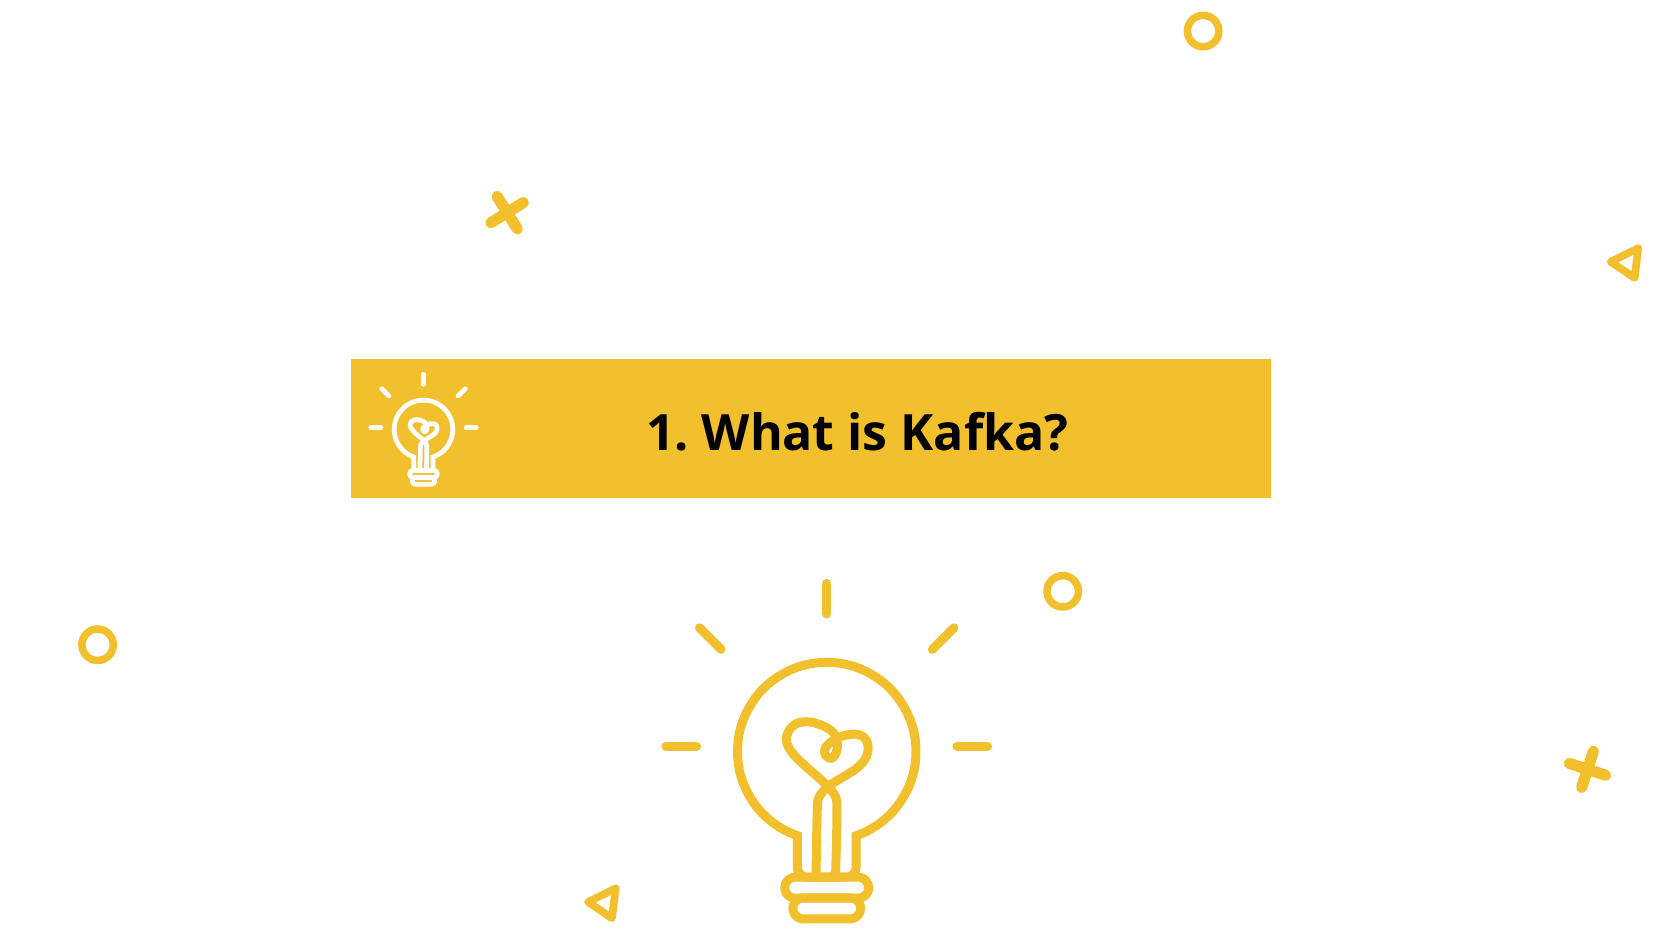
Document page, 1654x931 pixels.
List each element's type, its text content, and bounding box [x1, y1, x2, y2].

text_box 1. What is Kafka? [487, 339, 1241, 523]
